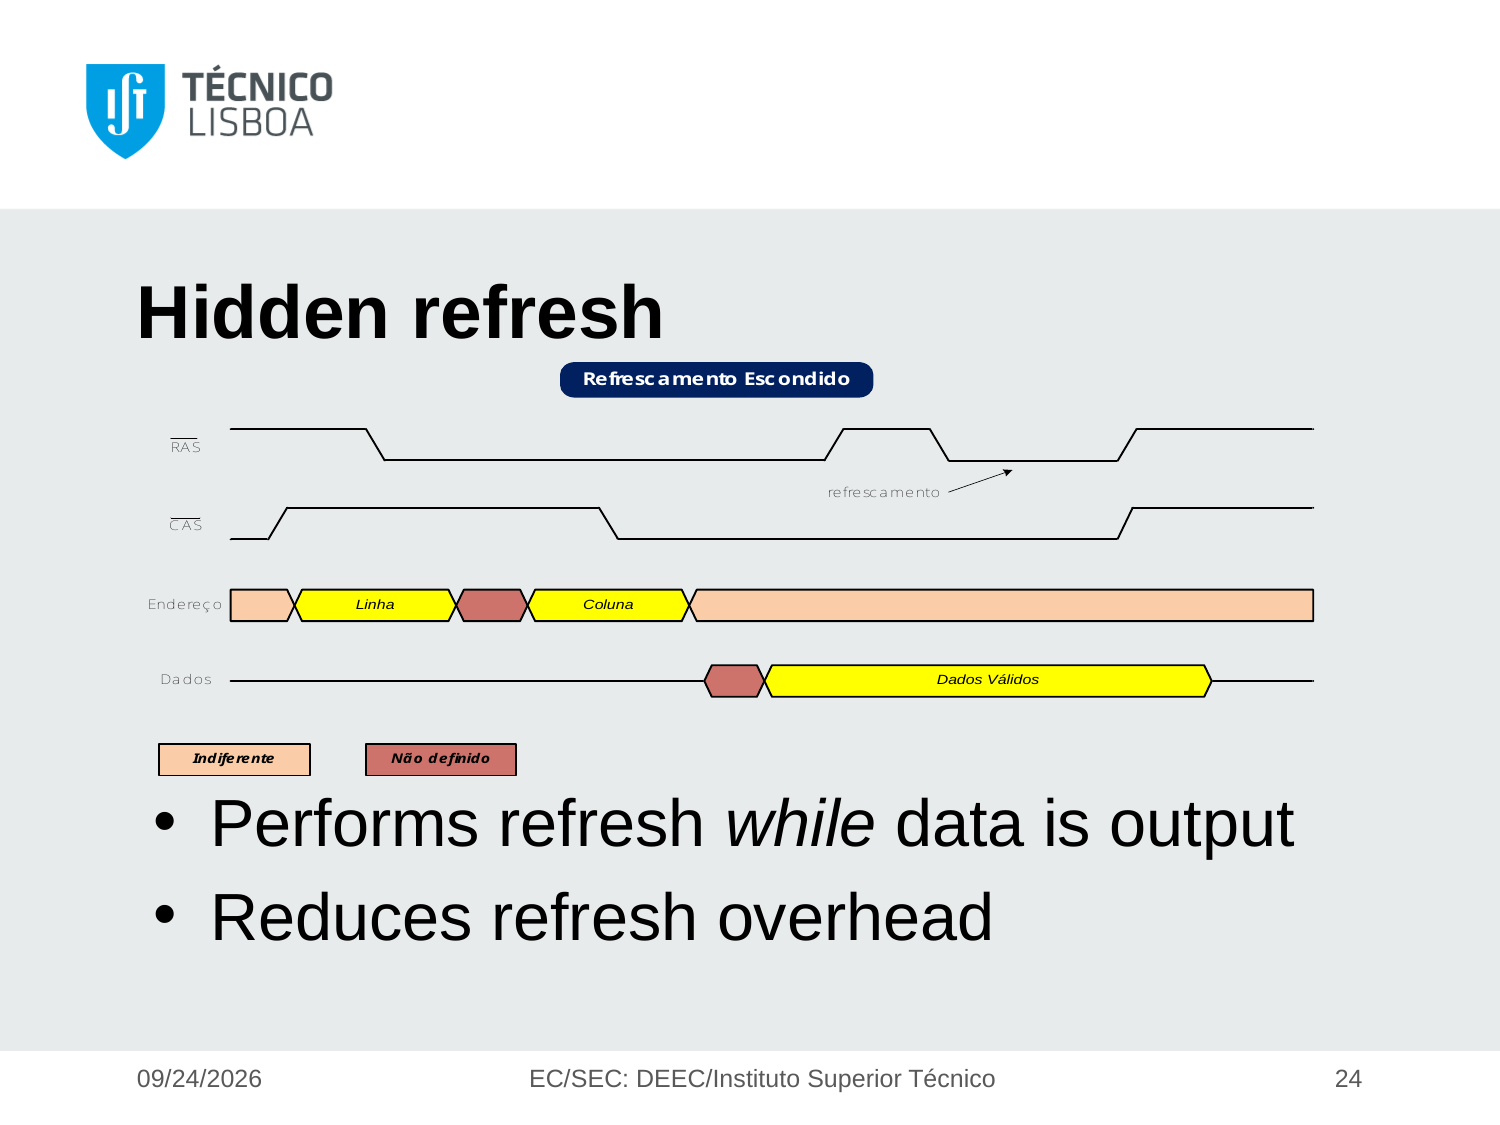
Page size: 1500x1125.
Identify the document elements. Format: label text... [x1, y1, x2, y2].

picture [0, 0, 1500, 1125]
title Hidden refresh [121, 237, 1378, 381]
slide_number <number> [1077, 1052, 1378, 1103]
footer EC/SEC: DEEC/Instituto Superior Técnico [512, 1052, 1021, 1103]
list Performs refresh while data is output Reduces refresh overhead [138, 772, 1395, 1034]
slide_number 12/03/2020 [121, 1052, 425, 1103]
